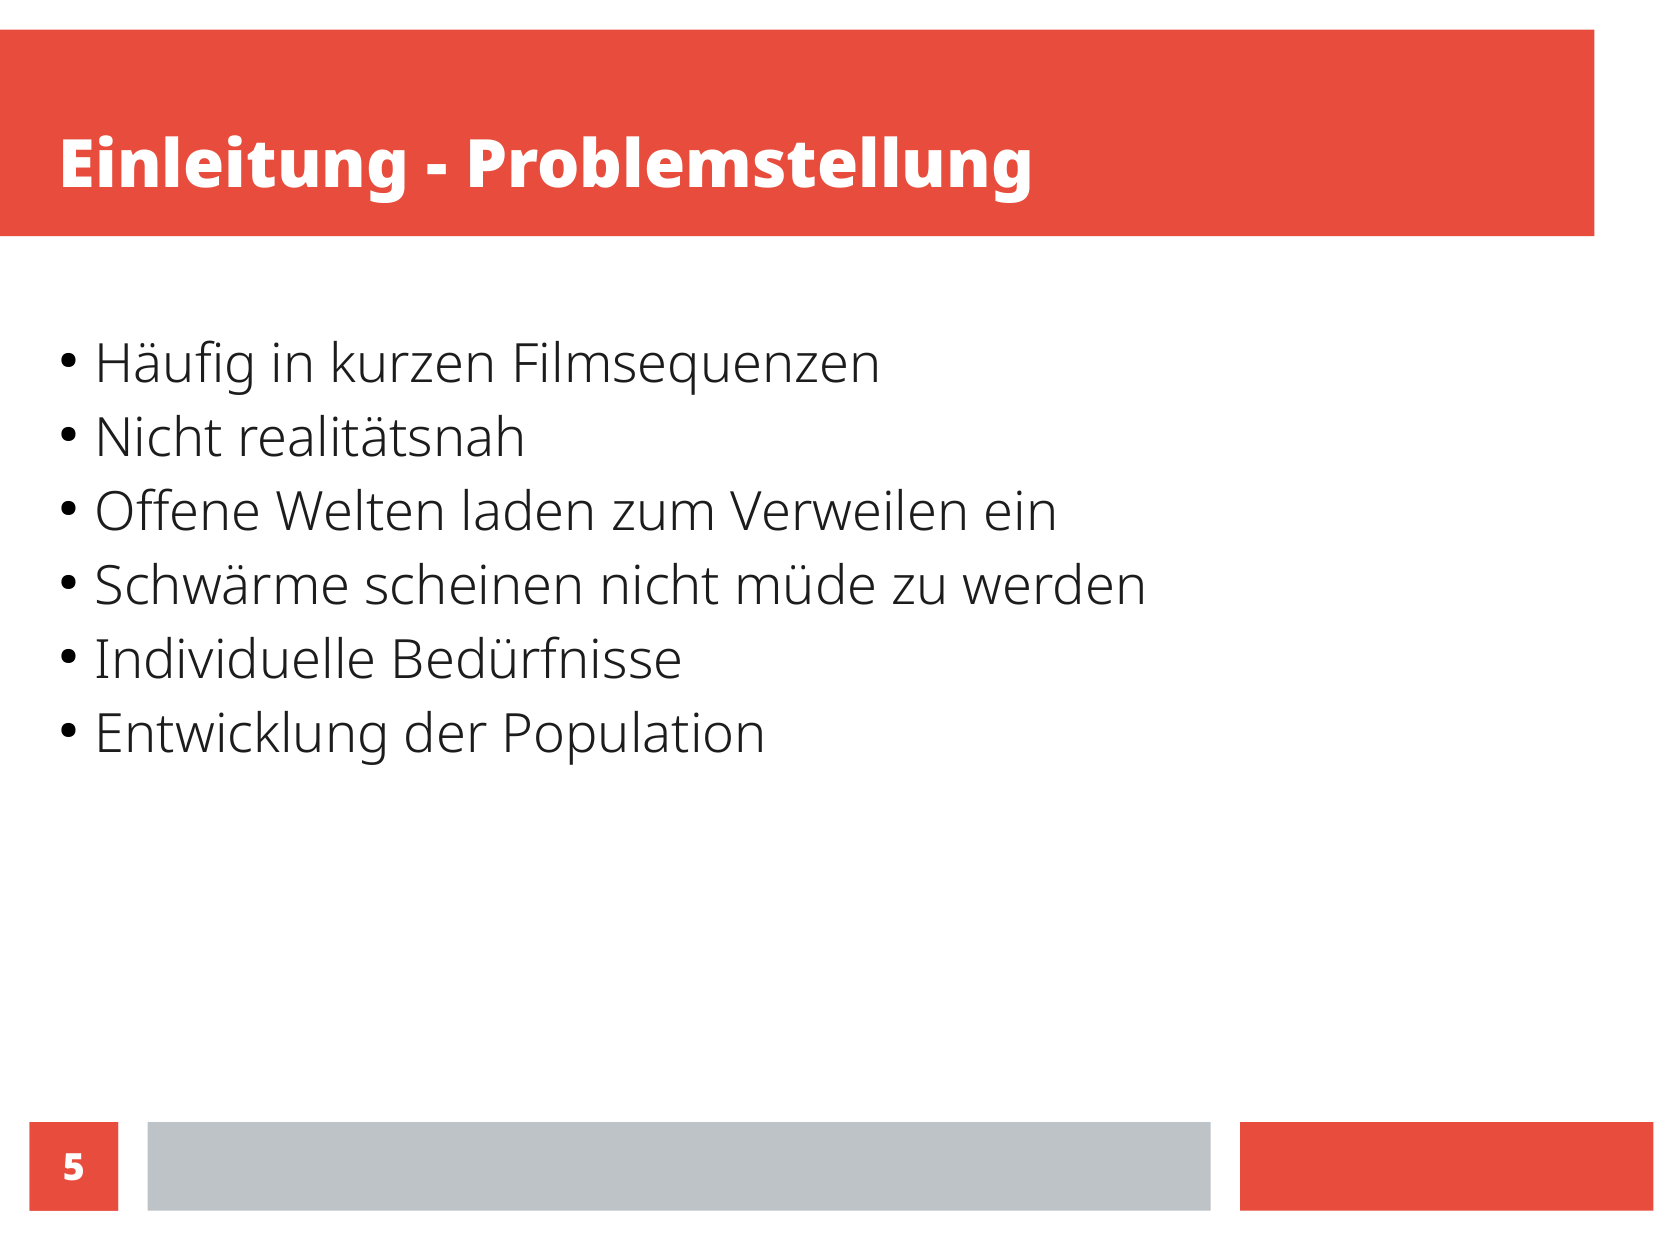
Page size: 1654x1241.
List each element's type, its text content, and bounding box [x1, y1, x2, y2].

subtitle Häufig in kurzen Filmsequenzen Nicht realitätsnah Offene Welten laden zum Verweilen ein Schwärme scheinen nicht müde zu werden Individuelle Bedürfnisse Entwicklung der Population [59, 324, 1565, 1093]
title Einleitung - Problemstellung [59, 49, 1595, 207]
